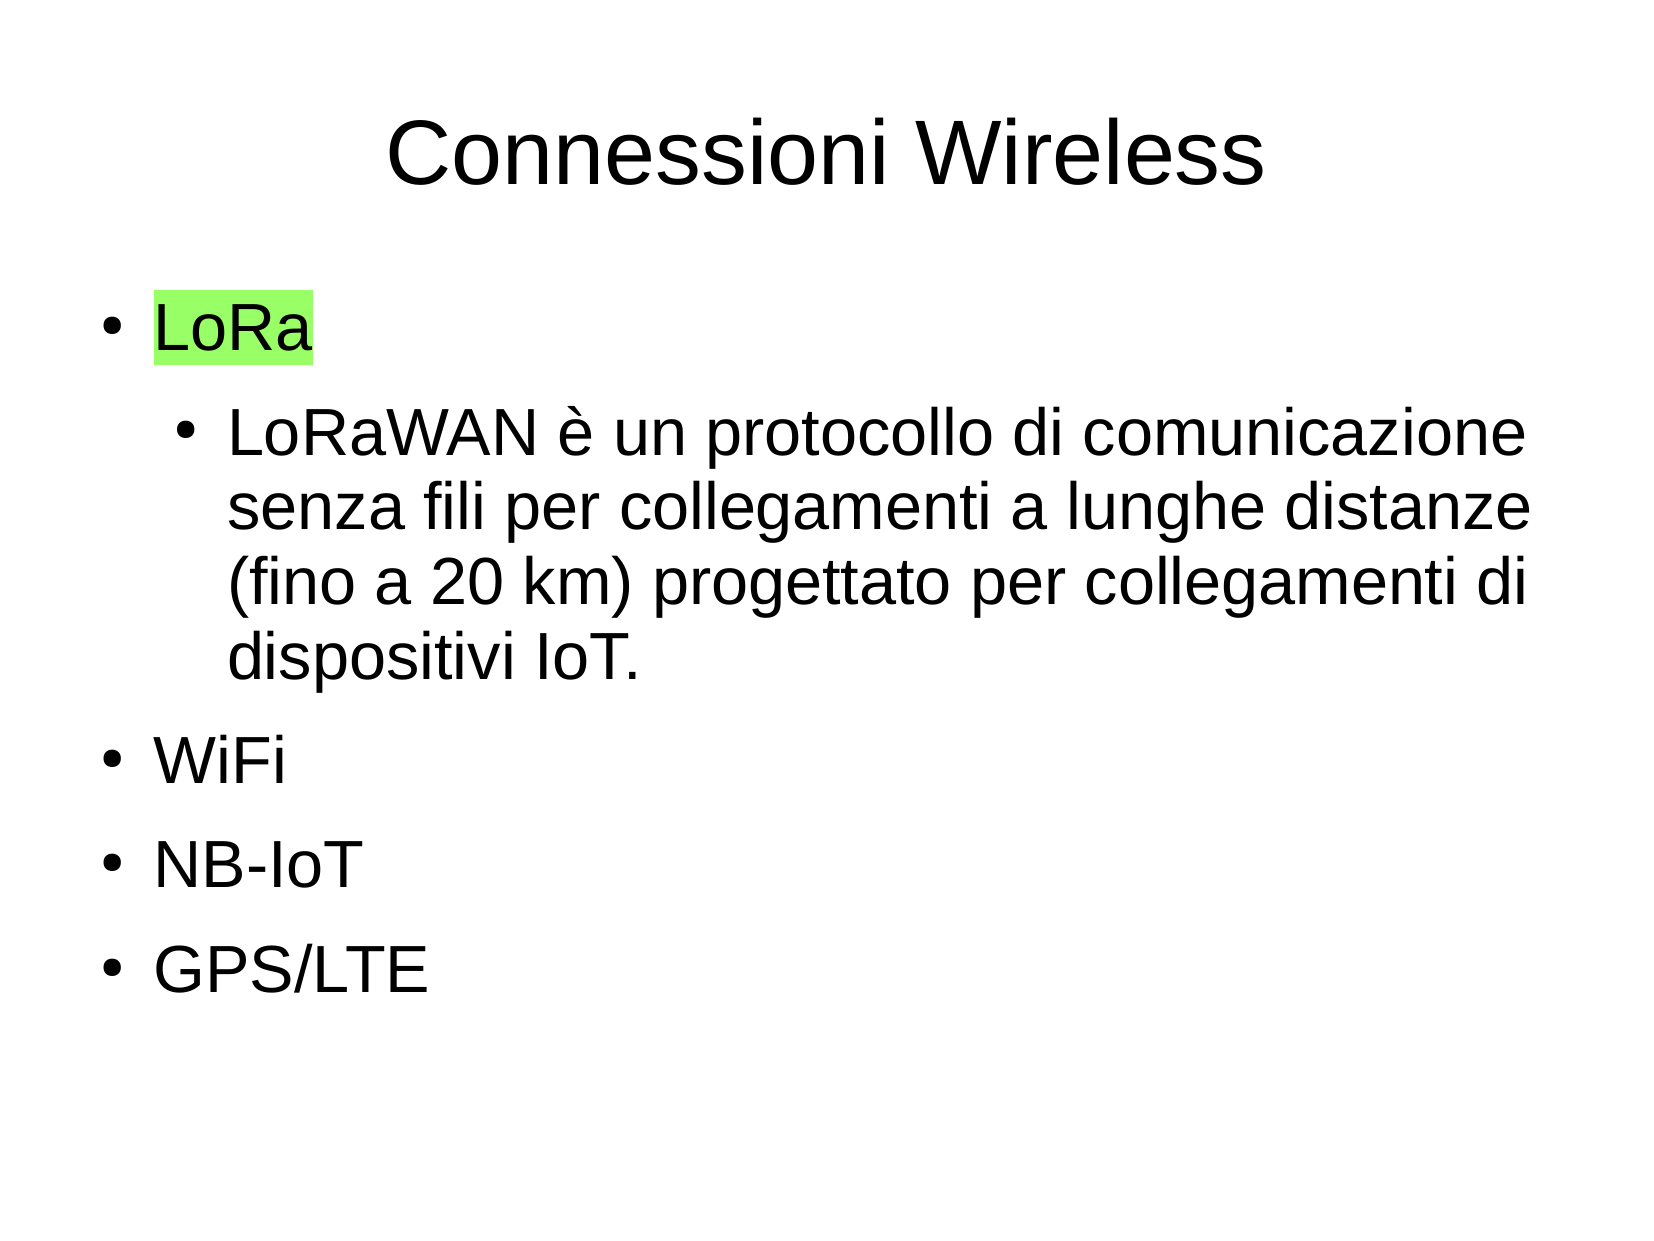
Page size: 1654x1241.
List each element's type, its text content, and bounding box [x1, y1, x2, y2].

list LoRa LoRaWAN è un protocollo di comunicazione senza fili per collegamenti a lunghe distanze (fino a 20 km) progettato per collegamenti di dispositivi IoT. WiFi NB-IoT GPS/LTE [82, 290, 1571, 1010]
title Connessioni Wireless [82, 49, 1571, 257]
